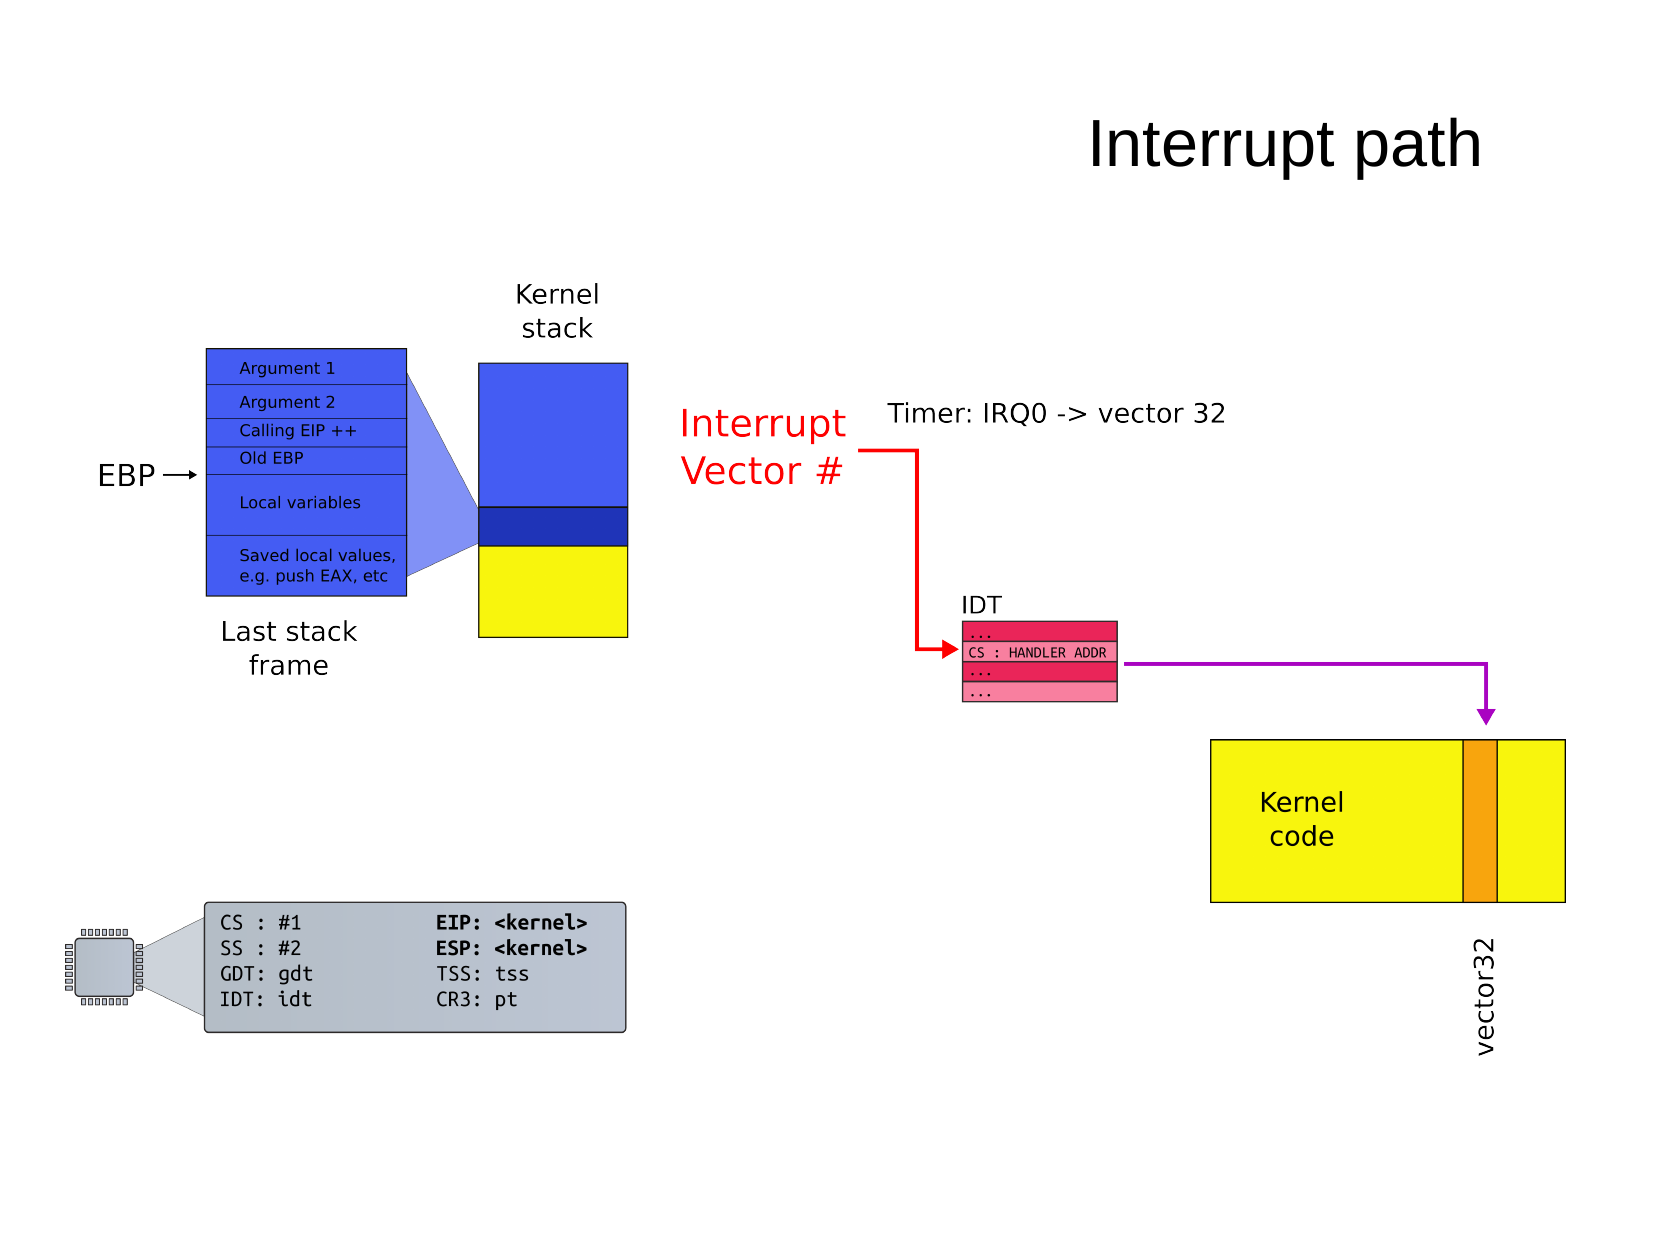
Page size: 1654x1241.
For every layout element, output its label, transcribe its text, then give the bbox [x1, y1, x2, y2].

list Interrupt path [1087, 105, 1576, 526]
picture [65, 283, 1566, 1056]
